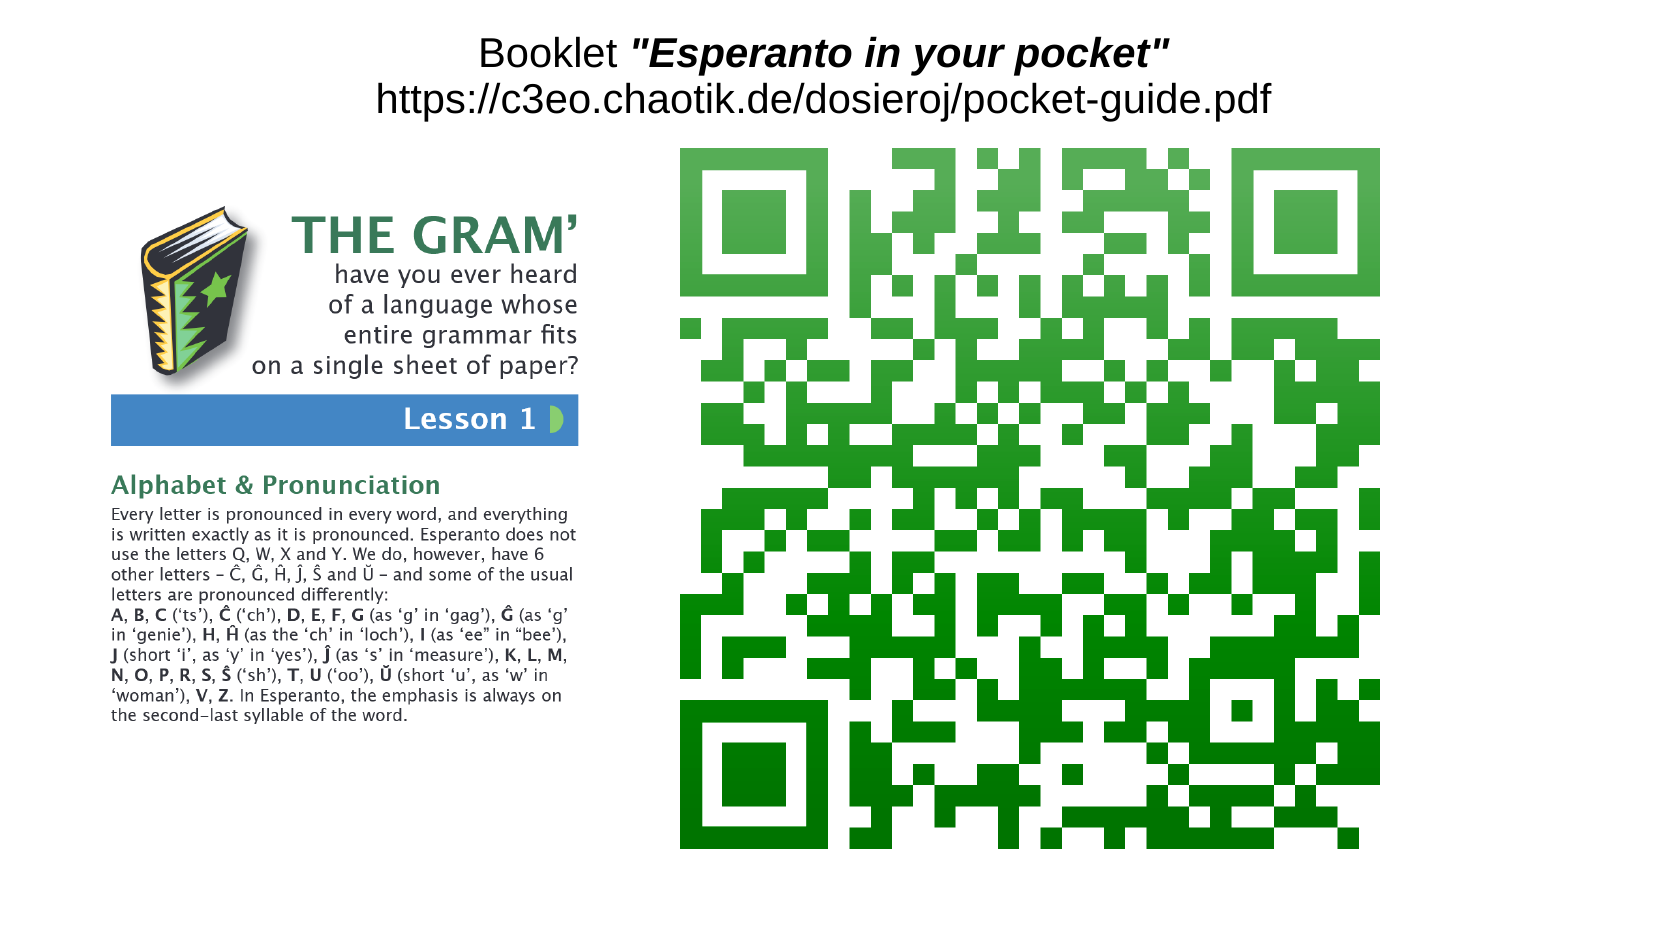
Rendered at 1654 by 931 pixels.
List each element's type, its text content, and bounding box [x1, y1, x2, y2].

picture [59, 192, 622, 739]
list Booklet "Esperanto in your pocket" https://c3eo.chaotik.de/dosieroj/pocket-guide.pdf [348, 29, 1300, 148]
picture [679, 147, 1388, 857]
